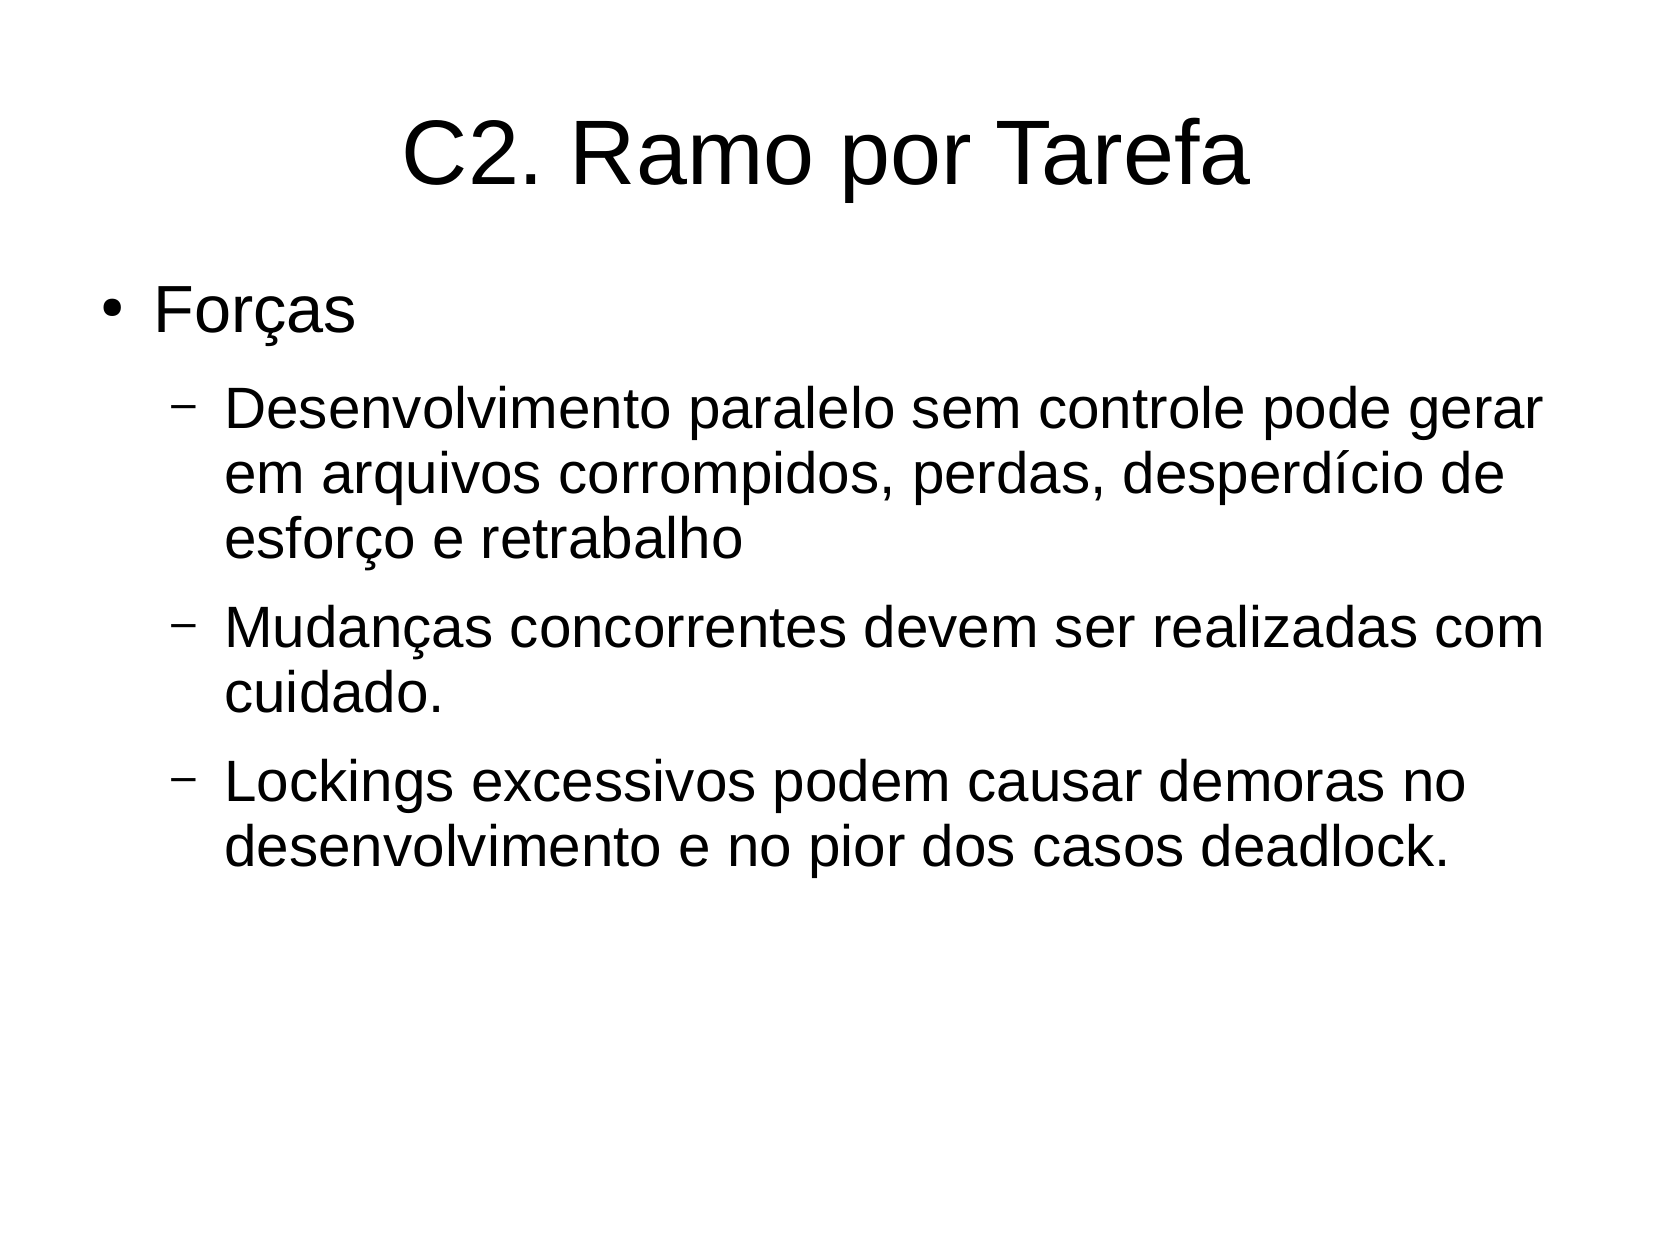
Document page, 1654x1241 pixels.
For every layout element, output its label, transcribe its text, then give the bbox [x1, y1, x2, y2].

title C2. Ramo por Tarefa [82, 49, 1571, 257]
list Forças Desenvolvimento paralelo sem controle pode gerar em arquivos corrompidos, perdas, desperdício de esforço e retrabalho Mudanças concorrentes devem ser realizadas com cuidado. Lockings excessivos podem causar demoras no desenvolvimento e no pior dos casos deadlock. [82, 271, 1571, 991]
